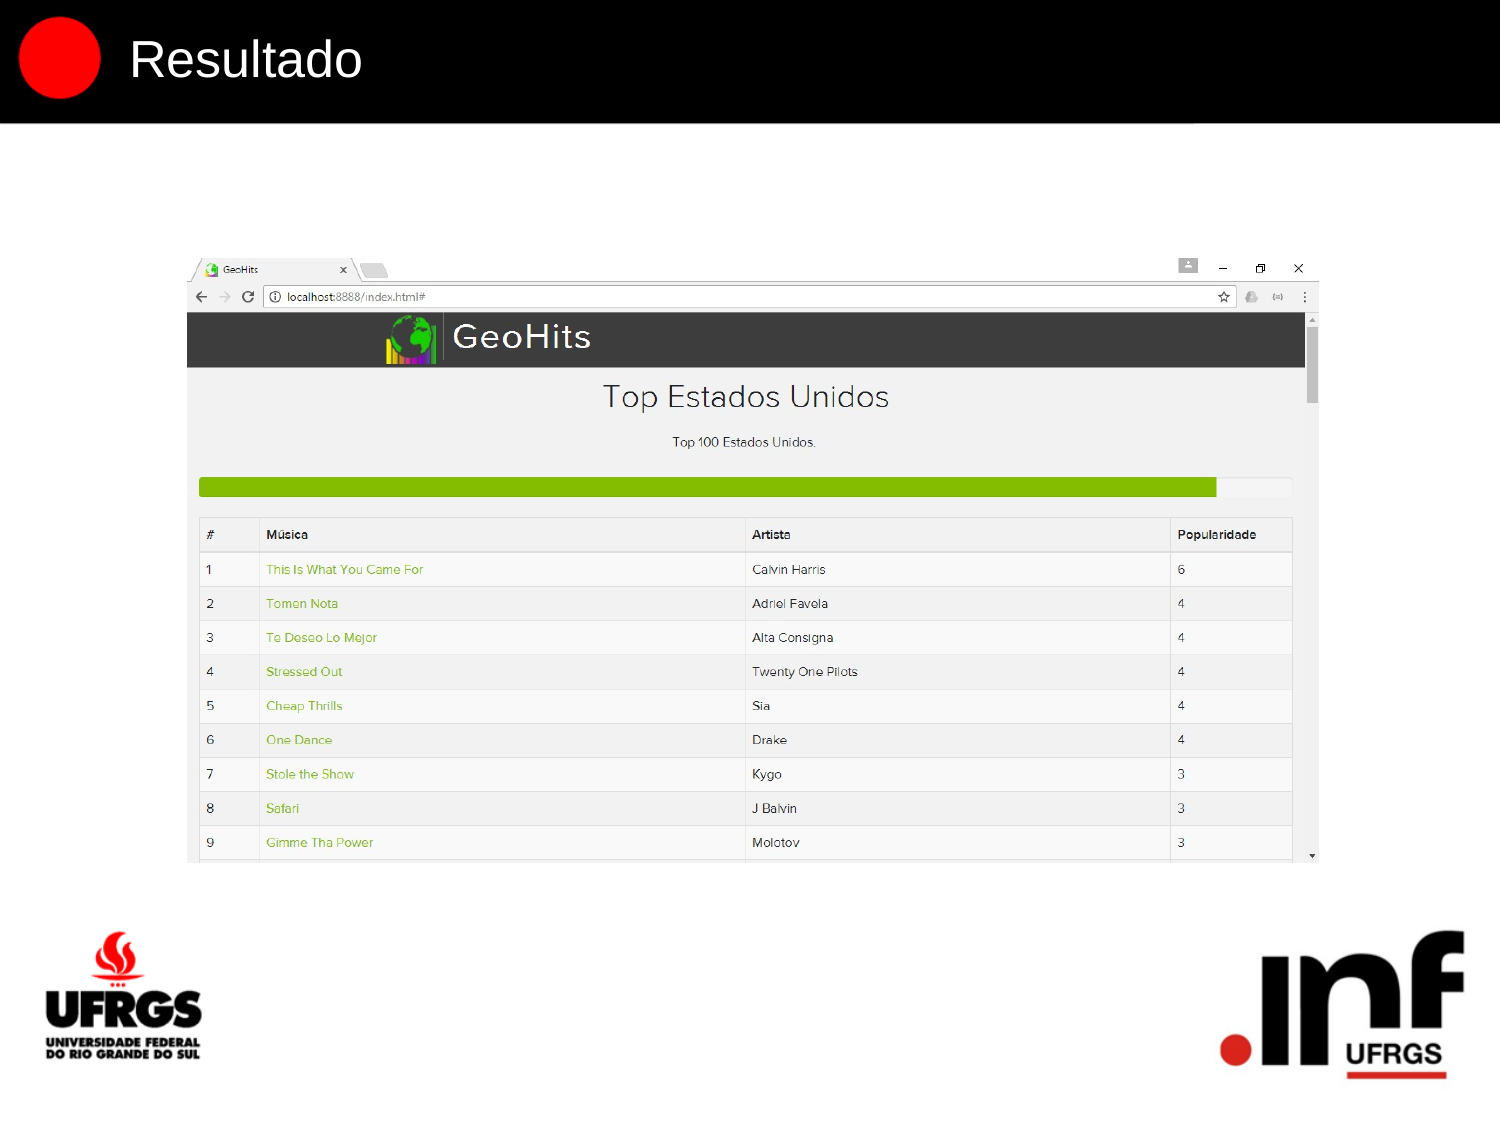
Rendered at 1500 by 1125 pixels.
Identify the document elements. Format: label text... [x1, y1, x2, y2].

picture [0, 0, 1500, 1125]
title Resultado [114, 1, 1465, 119]
